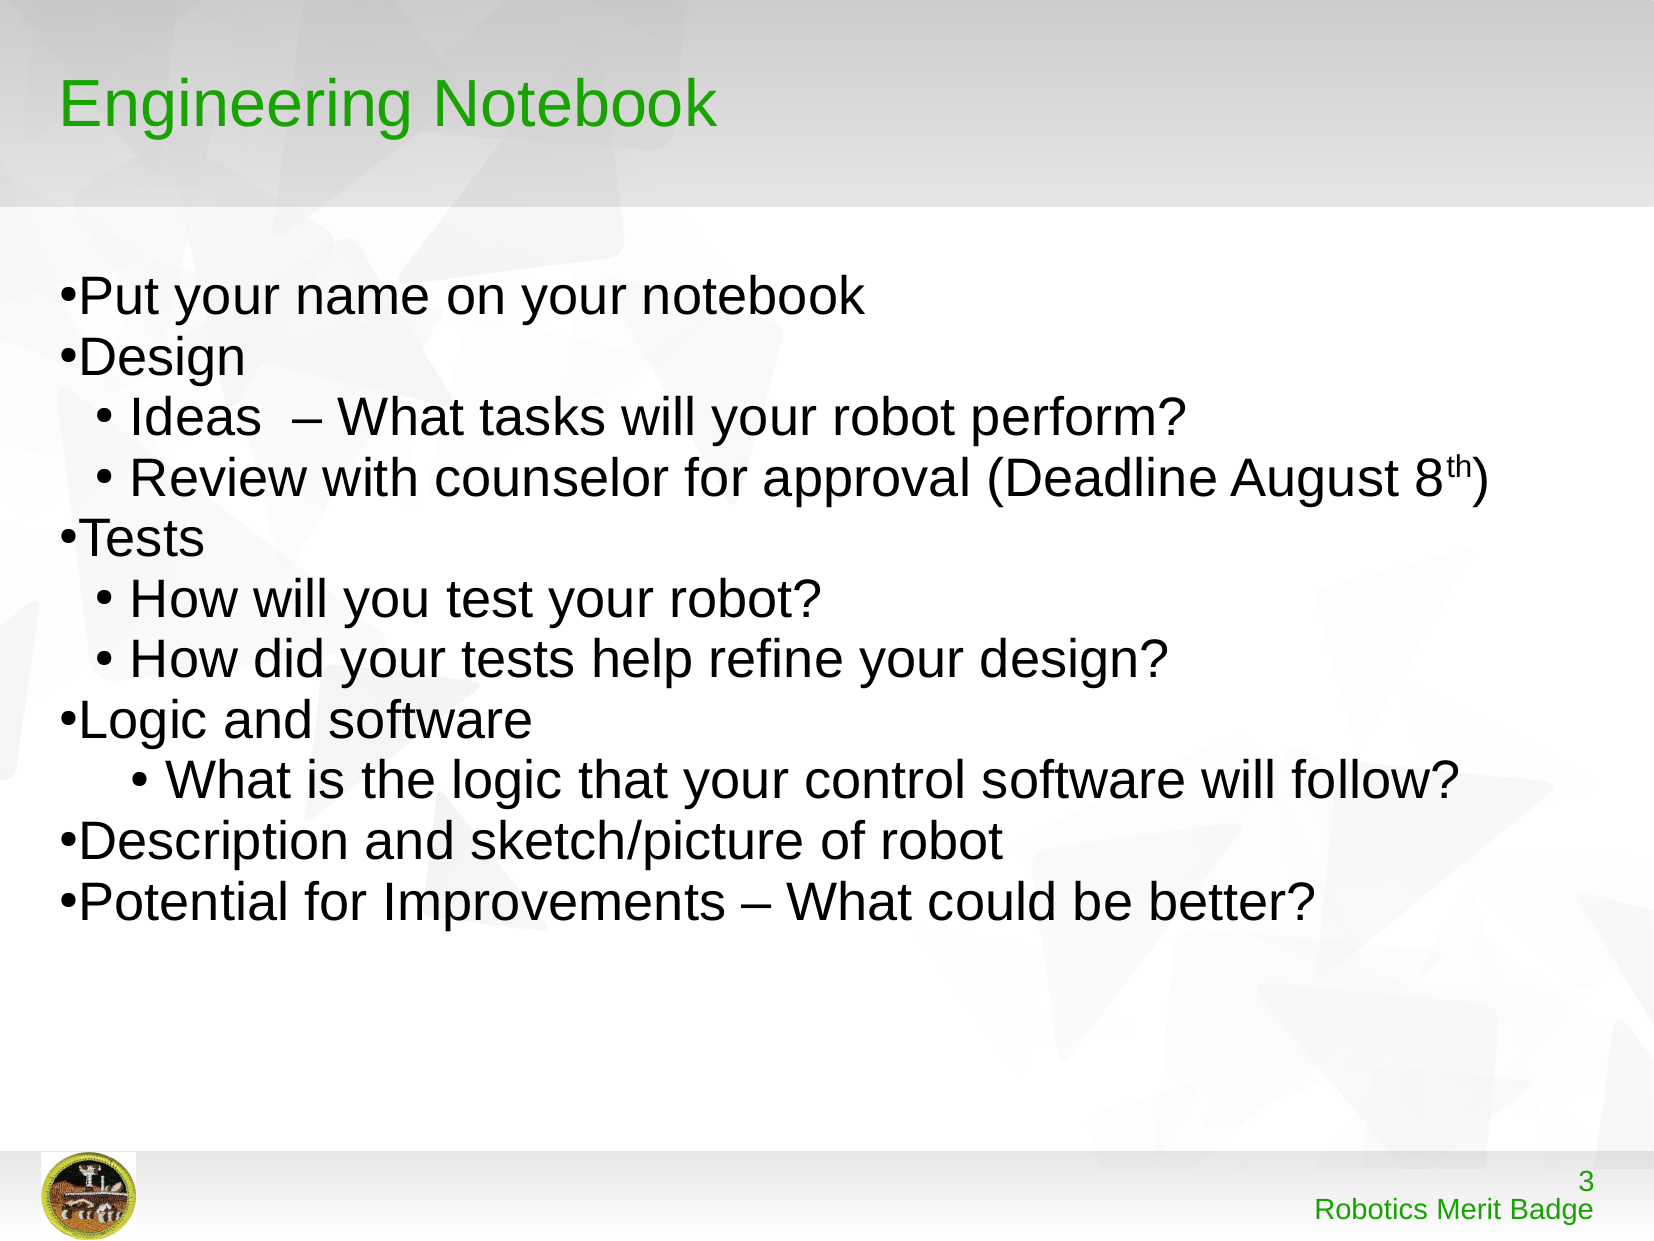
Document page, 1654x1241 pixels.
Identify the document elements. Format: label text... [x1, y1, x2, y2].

title Engineering Notebook [59, 29, 1595, 178]
subtitle Put your name on your notebook Design Ideas – What tasks will your robot perform? Review with counselor for approval (Deadline August 8th) Tests How will you test your robot? How did your tests help refine your design? Logic and software What is the logic that your control software will follow? Description and sketch/picture of robot Potential for Improvements – What could be better? [59, 265, 1595, 934]
picture [0, 0, 783, 931]
picture [915, 548, 1654, 1169]
picture [41, 1152, 136, 1240]
